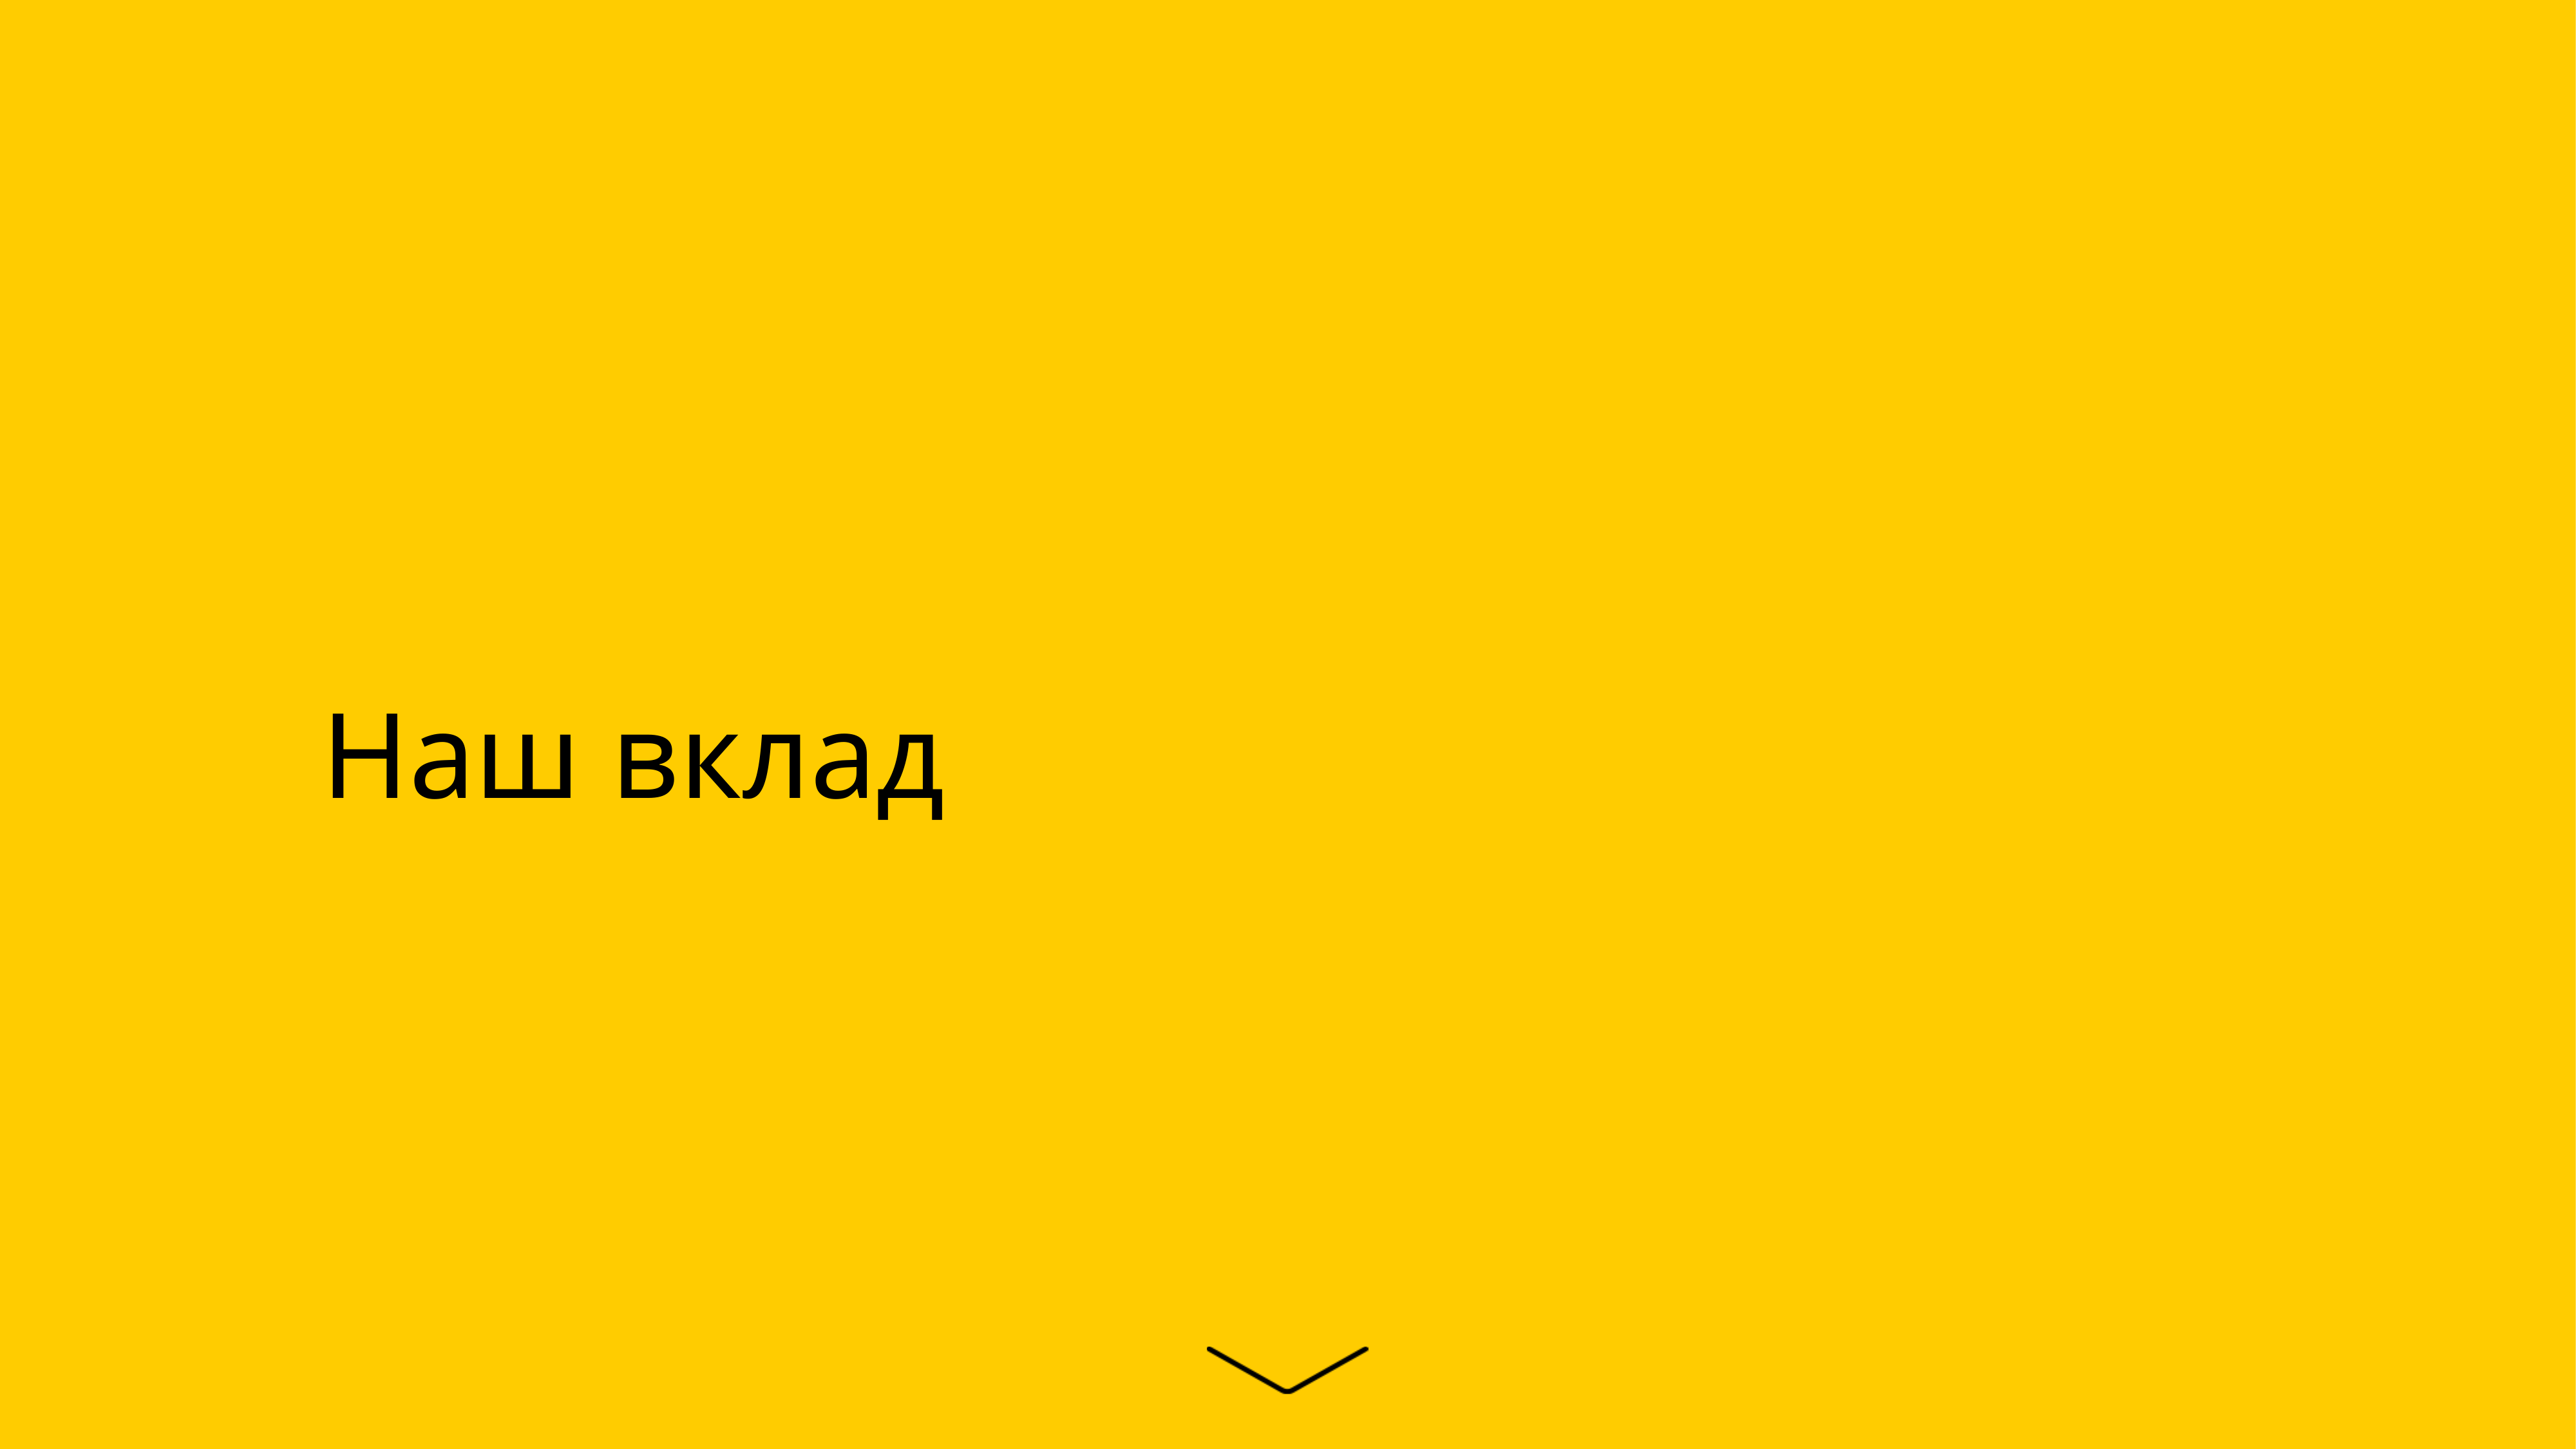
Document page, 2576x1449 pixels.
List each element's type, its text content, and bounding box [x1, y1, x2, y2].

title Наш вклад [321, 429, 2253, 1074]
picture [1207, 1347, 1368, 1396]
